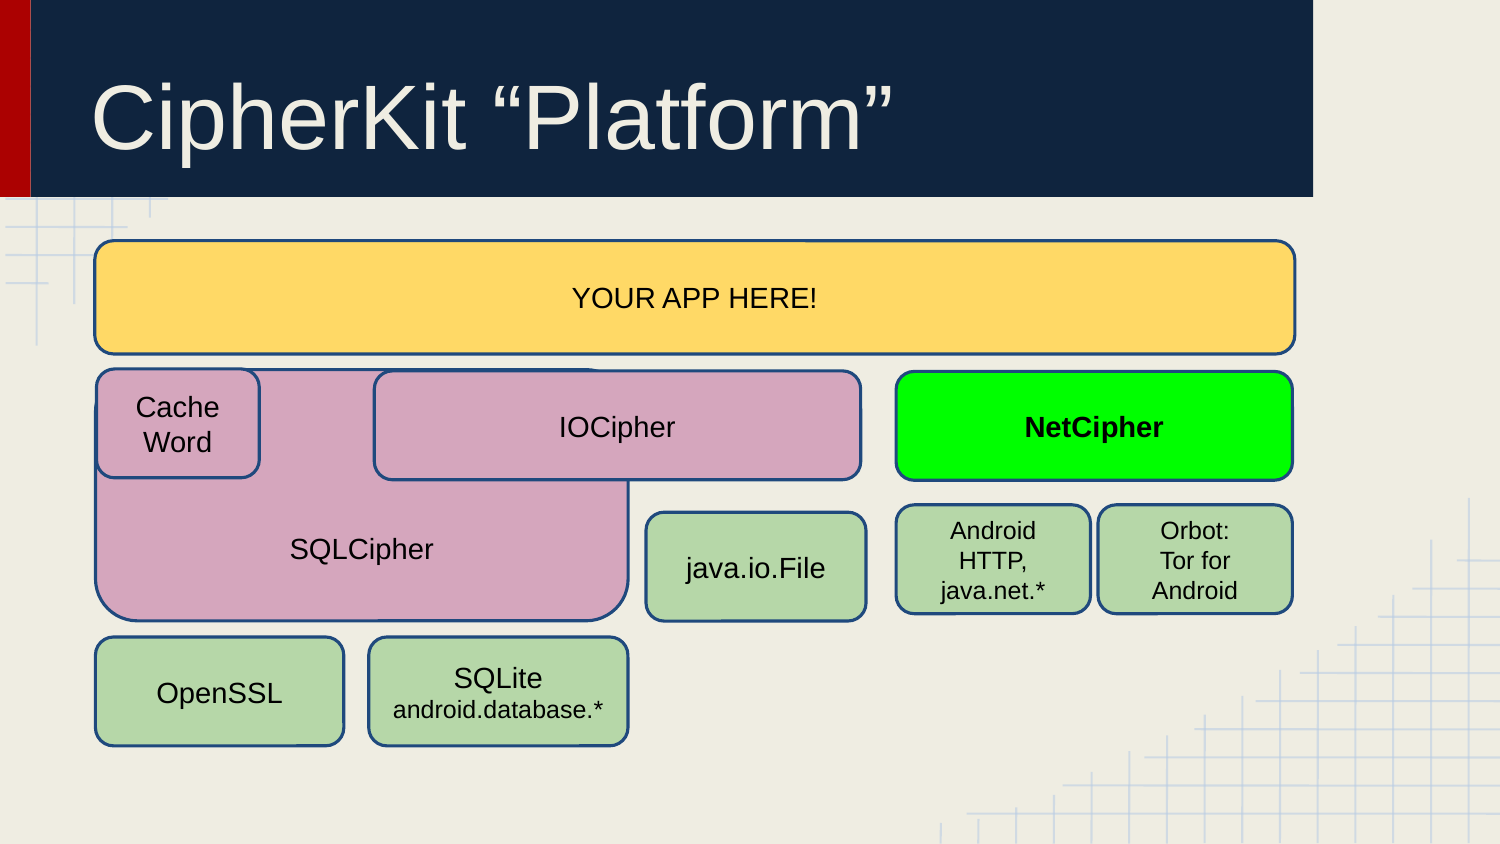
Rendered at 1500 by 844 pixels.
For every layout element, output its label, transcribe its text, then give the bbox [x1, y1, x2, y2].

text_box IOCipher [374, 370, 861, 480]
text_box NetCipher [896, 371, 1293, 481]
text_box Orbot: Tor for Android [1098, 504, 1293, 614]
text_box YOUR APP HERE! [94, 240, 1295, 354]
text_box java.io.File [646, 512, 867, 622]
text_box SQLite android.database.* [368, 636, 628, 746]
title CipherKit “Platform” [75, 16, 1276, 183]
text_box OpenSSL [95, 636, 344, 746]
text_box Android HTTP, java.net.* [896, 504, 1091, 614]
text_box Cache Word [96, 368, 260, 478]
text_box SQLCipher [95, 369, 629, 621]
